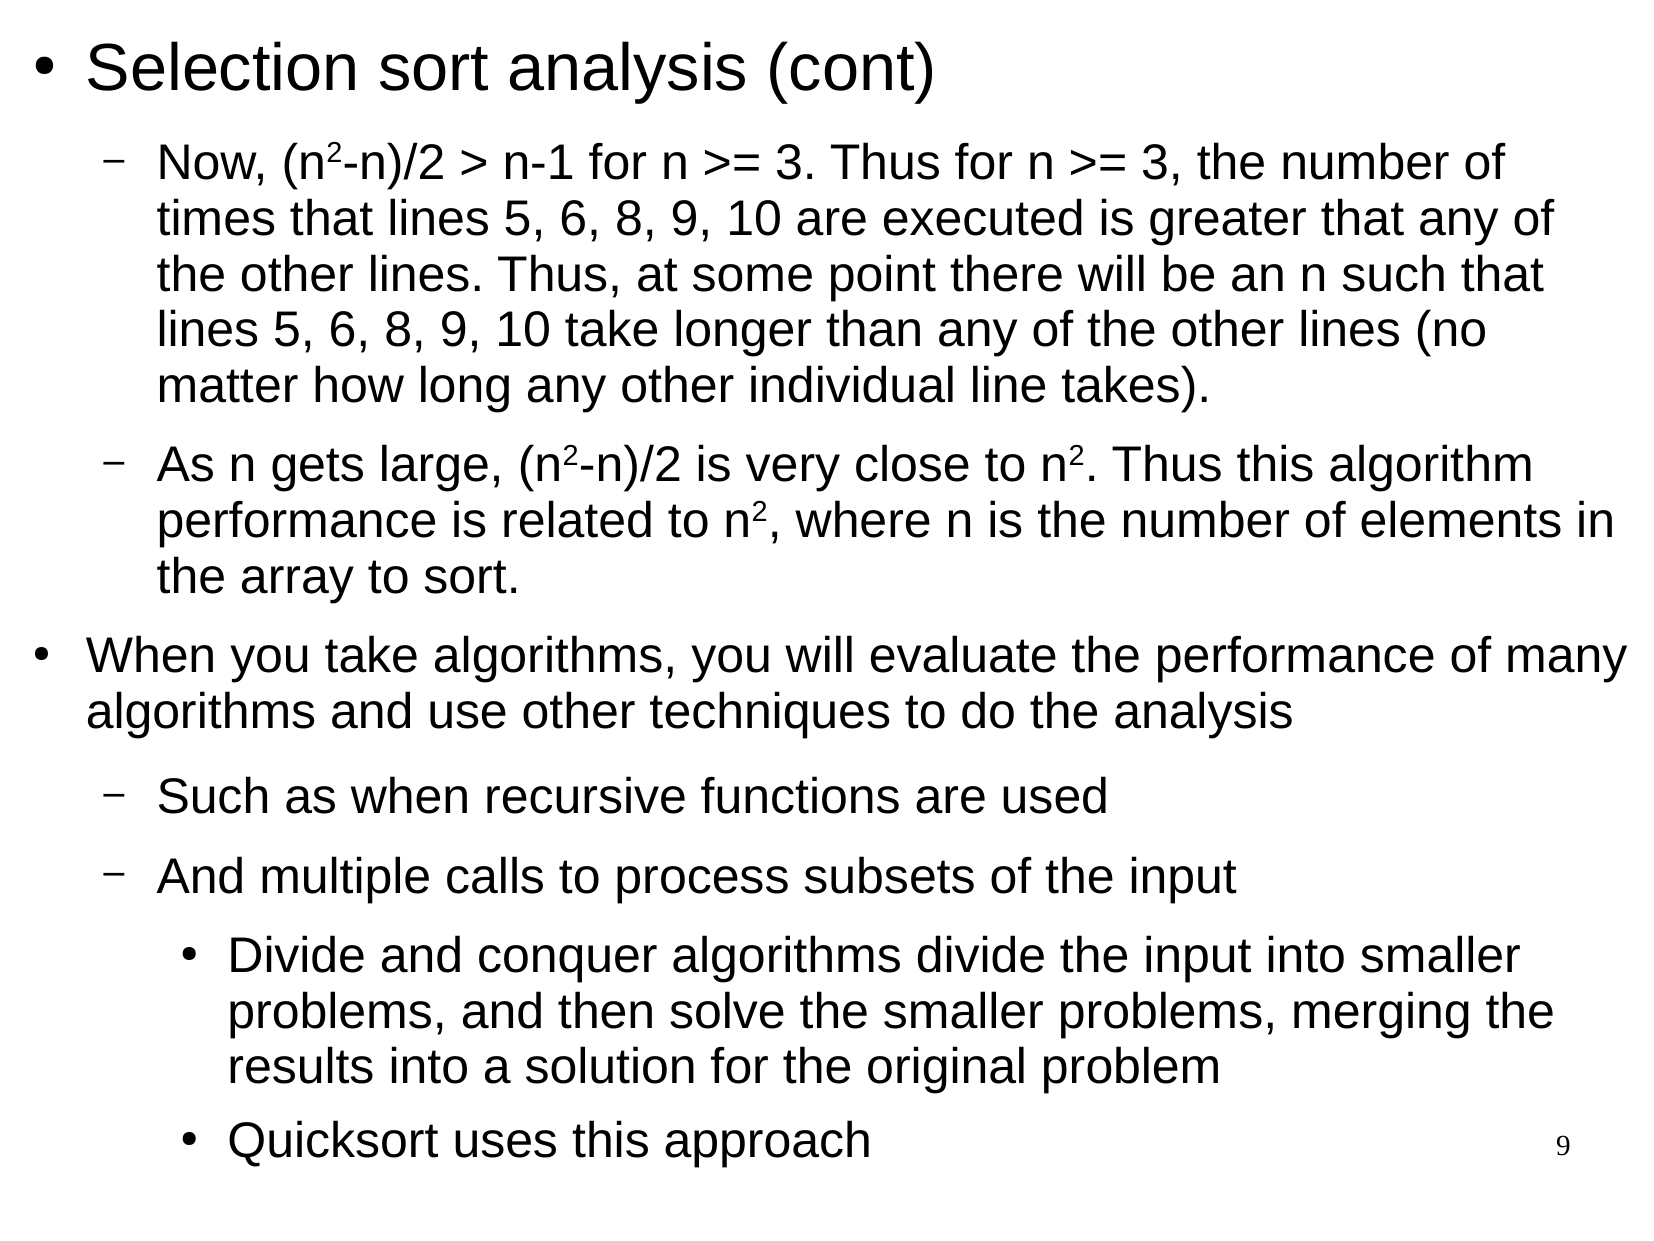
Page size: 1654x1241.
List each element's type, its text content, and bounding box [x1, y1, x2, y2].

list Selection sort analysis (cont) Now, (n2-n)/2 > n-1 for n >= 3. Thus for n >= 3, the number of times that lines 5, 6, 8, 9, 10 are executed is greater that any of the other lines. Thus, at some point there will be an n such that lines 5, 6, 8, 9, 10 take longer than any of the other lines (no matter how long any other individual line takes). As n gets large, (n2-n)/2 is very close to n2. Thus this algorithm performance is related to n2, where n is the number of elements in the array to sort. When you take algorithms, you will evaluate the performance of many algorithms and use other techniques to do the analysis Such as when recursive functions are used And multiple calls to process subsets of the input Divide and conquer algorithms divide the input into smaller problems, and then solve the smaller problems, merging the results into a solution for the original problem Quicksort uses this approach [15, 30, 1636, 1231]
